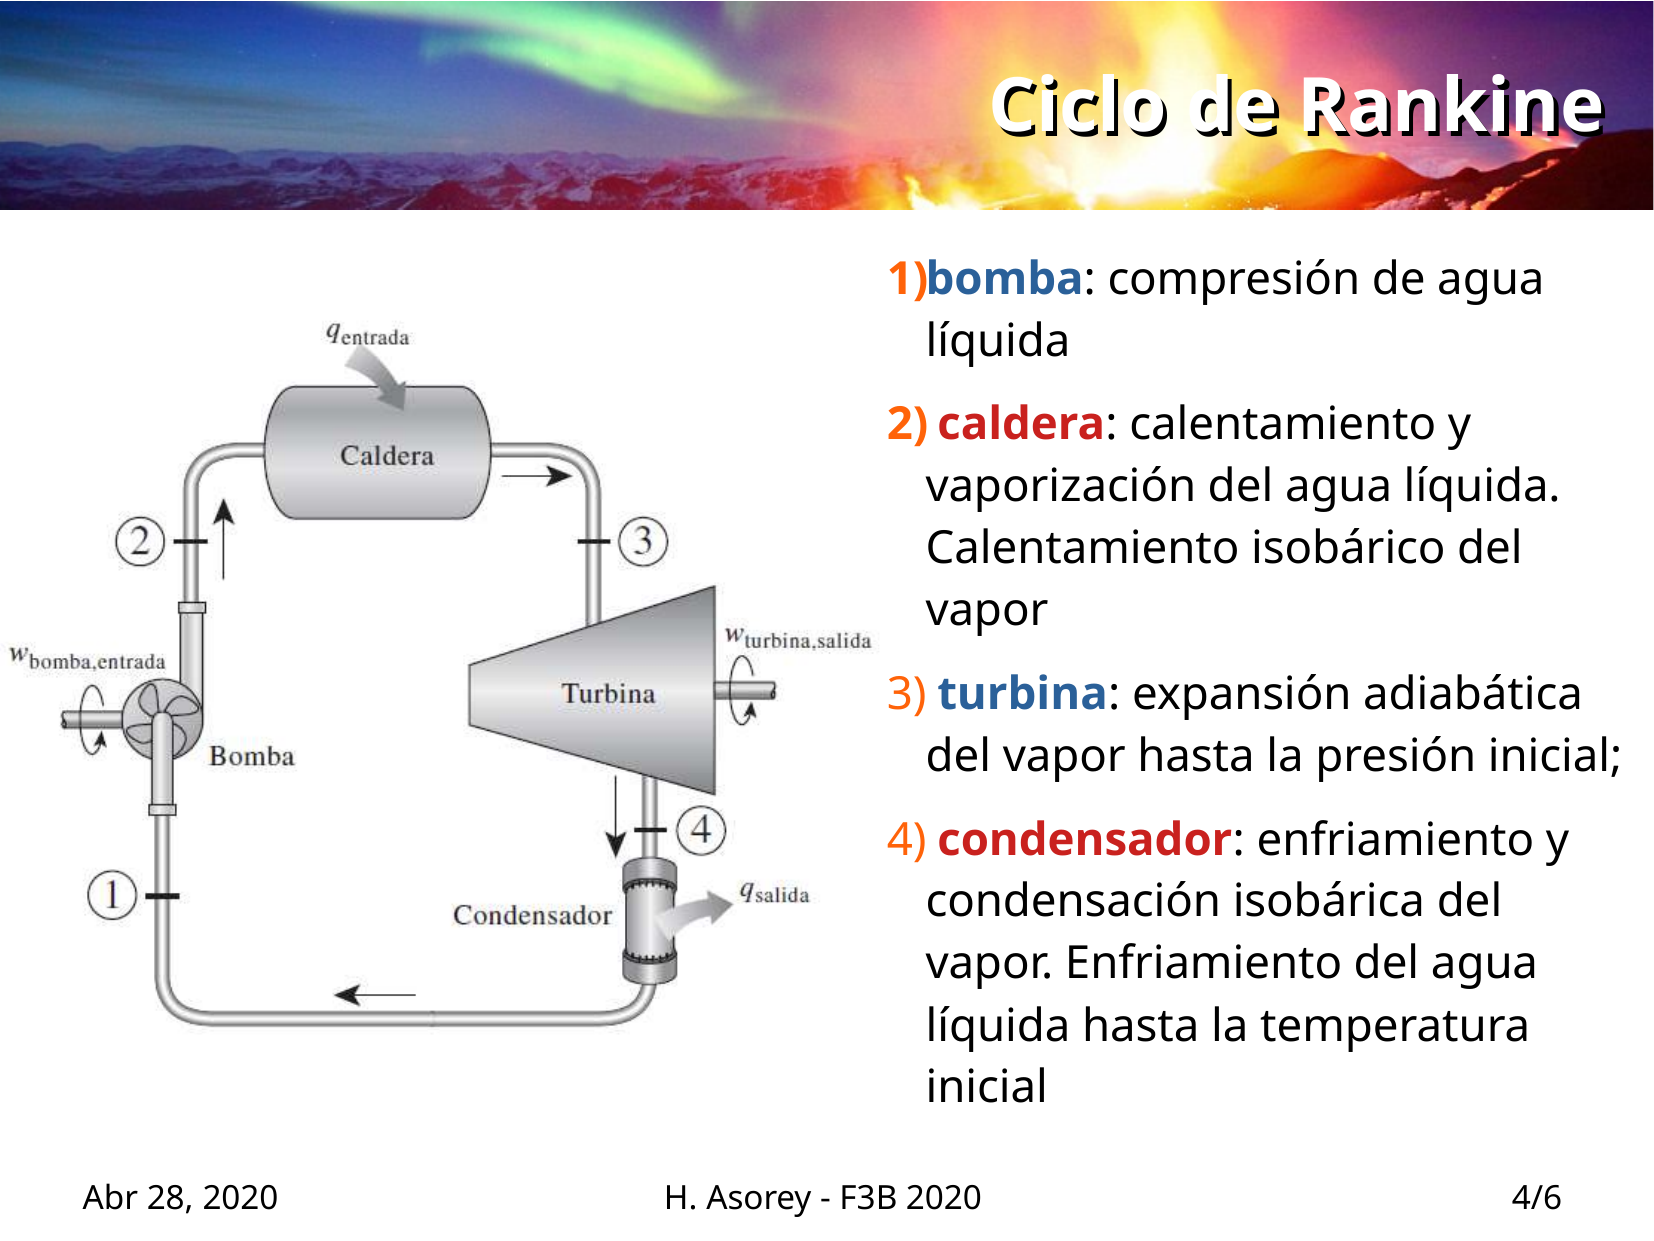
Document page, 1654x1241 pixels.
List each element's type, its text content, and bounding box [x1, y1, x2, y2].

picture [0, 1, 1654, 210]
list bomba: compresión de agua líquida caldera: calentamiento y vaporización del agua líquida. Calentamiento isobárico del vapor turbina: expansión adiabática del vapor hasta la presión inicial; condensador: enfriamiento y condensación isobárica del vapor. Enfriamiento del agua líquida hasta la temperatura inicial [873, 245, 1636, 1146]
picture [0, 309, 873, 1060]
title Ciclo de Rankine [45, 15, 1606, 191]
